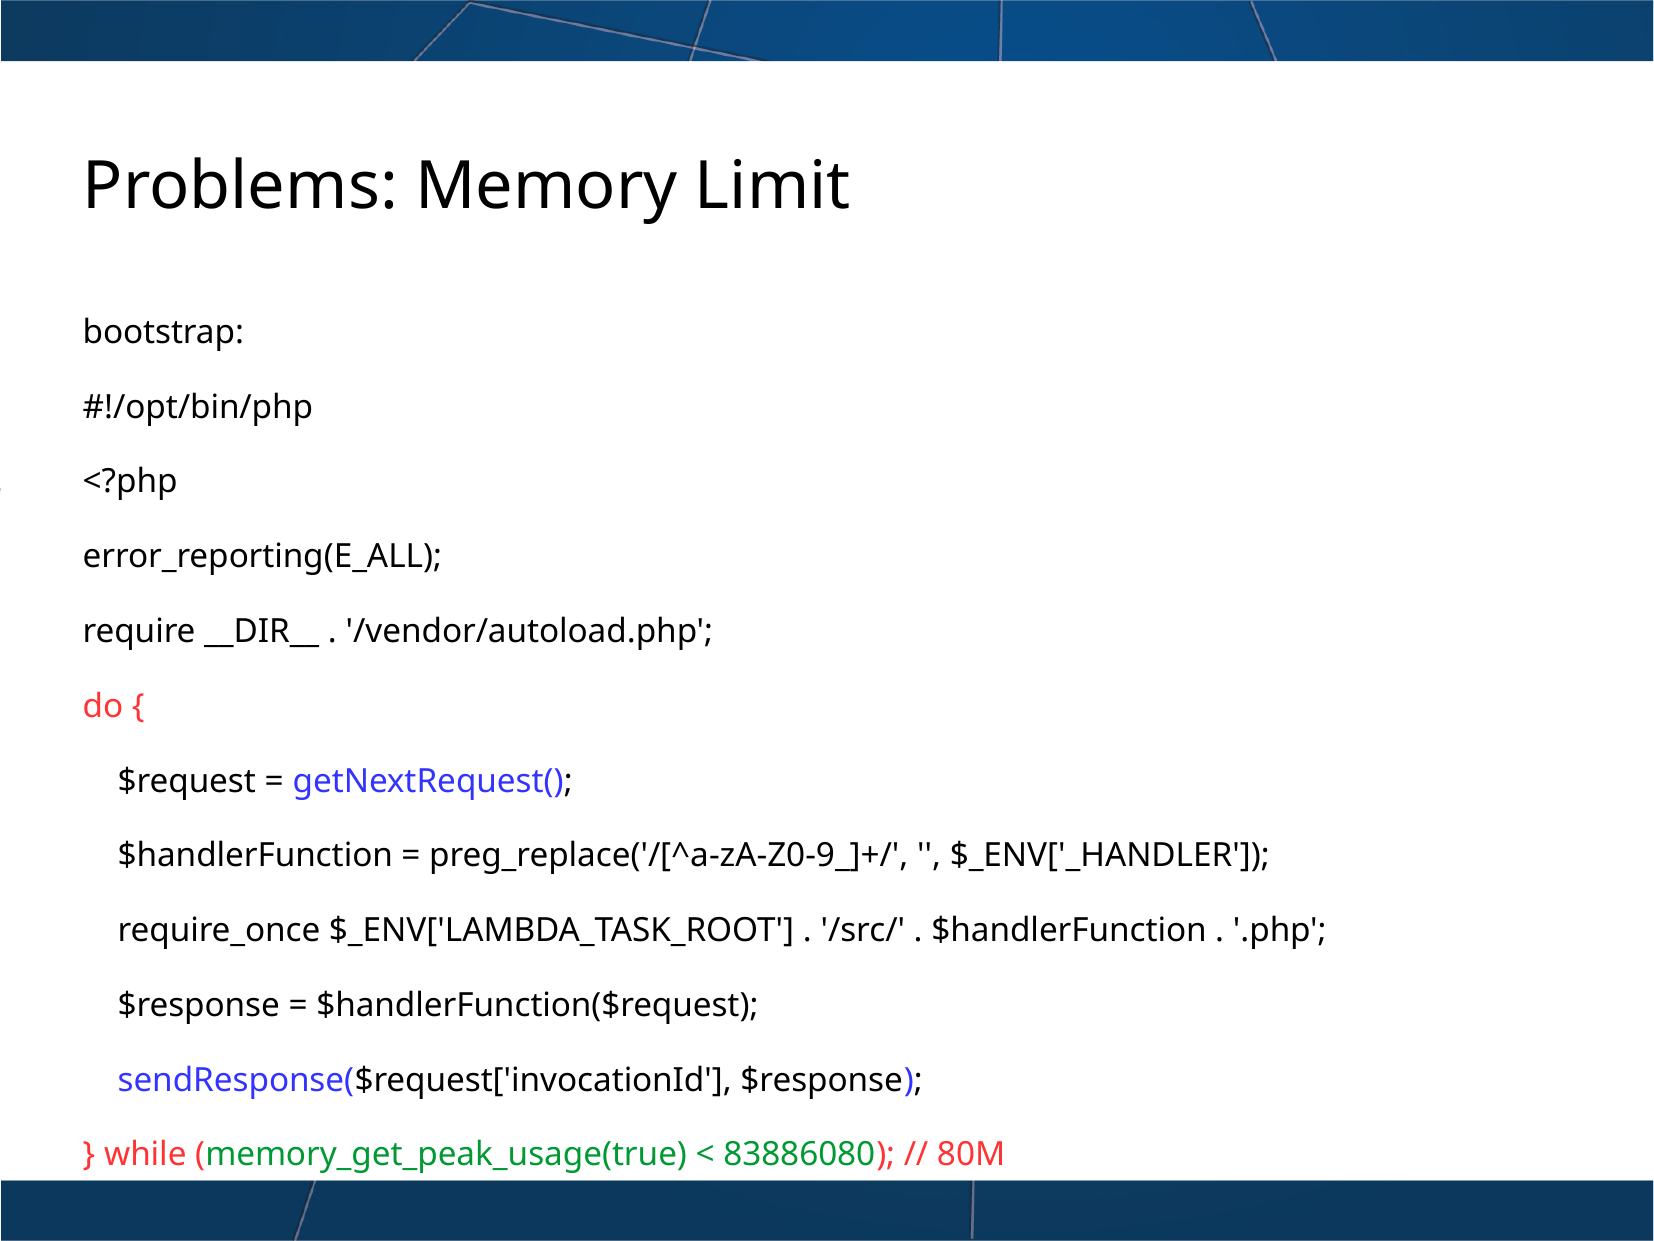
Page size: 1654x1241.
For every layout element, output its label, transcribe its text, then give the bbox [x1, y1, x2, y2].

picture [0, 0, 1654, 1241]
title Problems: Memory Limit [82, 86, 1571, 279]
list bootstrap: #!/opt/bin/php <?php error_reporting(E_ALL); require __DIR__ . '/vendor/autoload.php'; do { $request = getNextRequest(); $handlerFunction = preg_replace('/[^a-zA-Z0-9_]+/', '', $_ENV['_HANDLER']); require_once $_ENV['LAMBDA_TASK_ROOT'] . '/src/' . $handlerFunction . '.php'; $response = $handlerFunction($request); sendResponse($request['invocationId'], $response); } while (memory_get_peak_usage(true) < 83886080); // 80M [82, 307, 1571, 1095]
